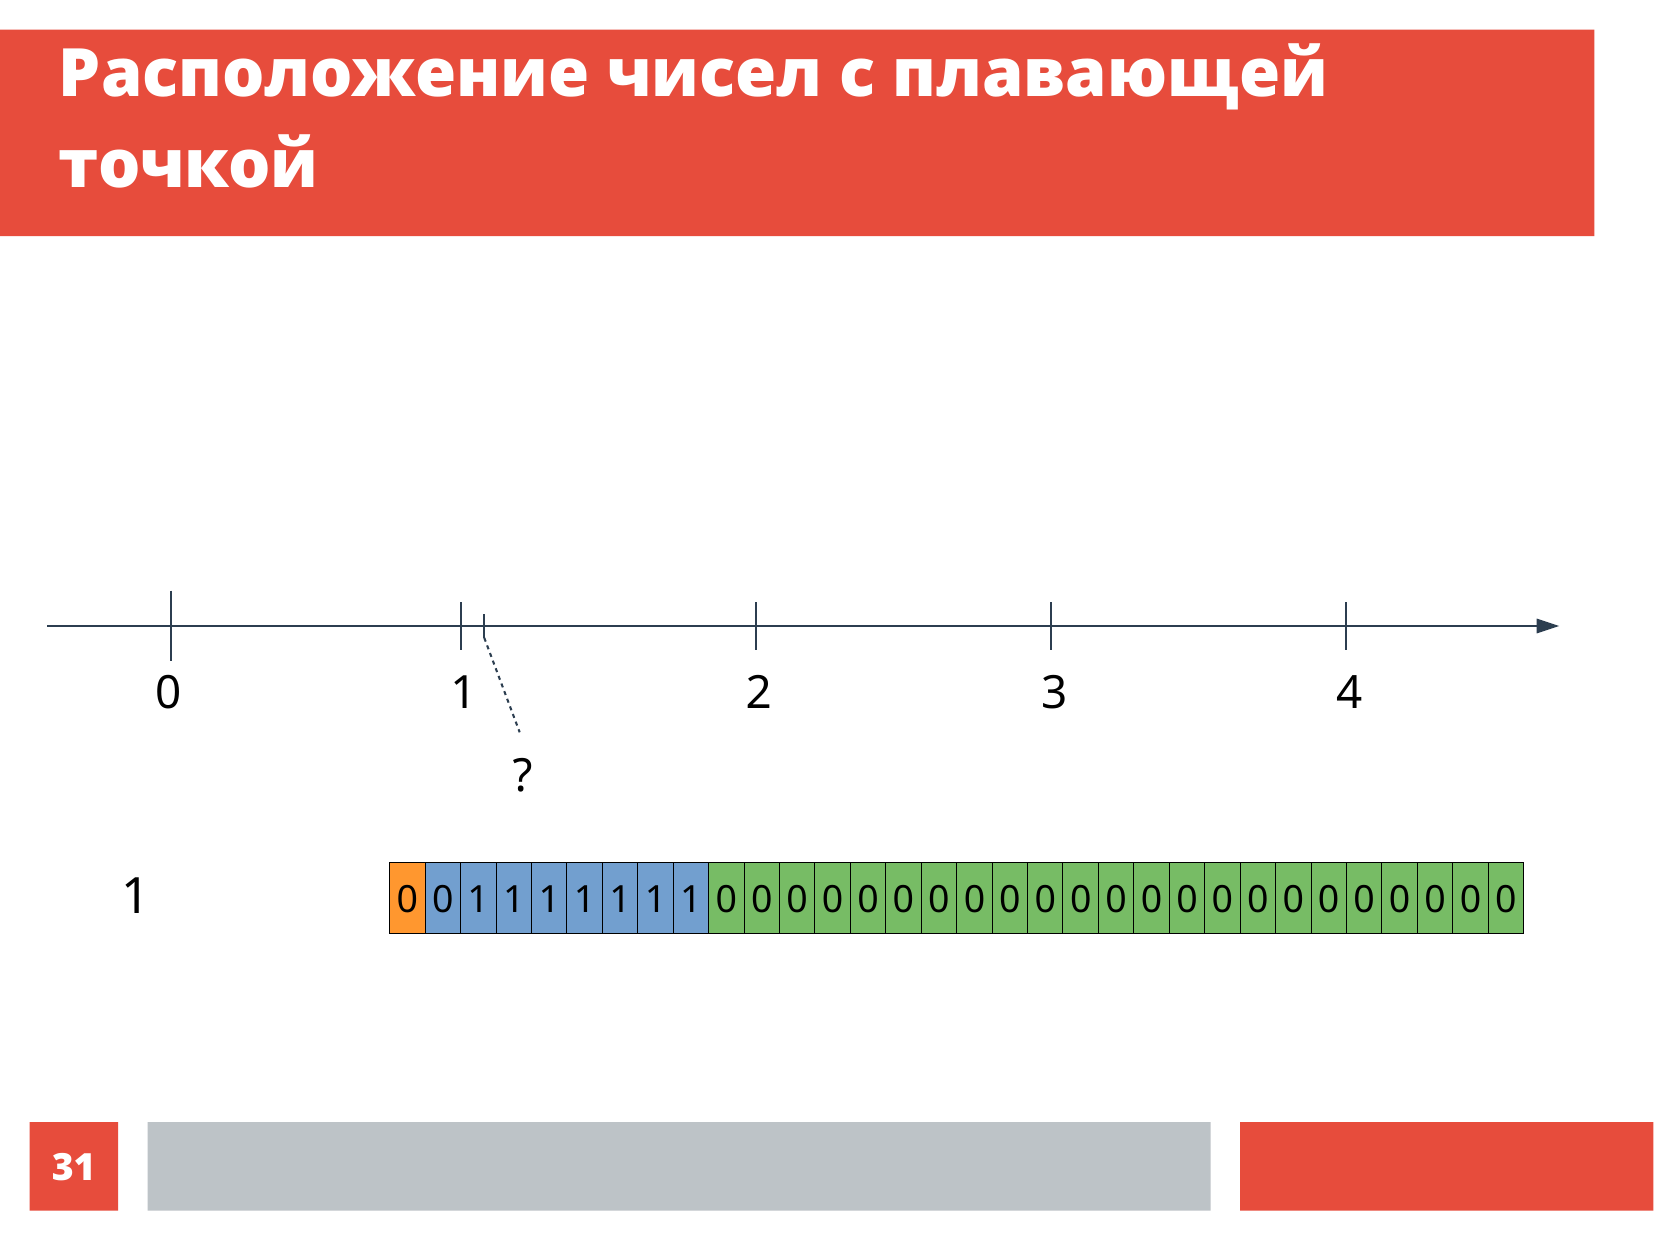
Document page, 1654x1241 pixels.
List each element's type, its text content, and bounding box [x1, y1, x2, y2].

text_box 0 [1452, 862, 1488, 934]
text_box 0 [1027, 862, 1062, 934]
text_box 1 [437, 661, 491, 721]
text_box 0 [814, 862, 850, 934]
text_box 1 [460, 862, 496, 934]
text_box 0 [1488, 862, 1524, 934]
text_box 0 [389, 862, 426, 934]
text_box 0 [141, 661, 195, 721]
text_box 0 [850, 862, 885, 934]
text_box 0 [1417, 862, 1452, 934]
text_box 0 [1240, 862, 1275, 934]
text_box 1 [566, 862, 602, 934]
text_box 0 [1346, 862, 1381, 934]
text_box 0 [1275, 862, 1311, 934]
text_box 1 [602, 862, 637, 934]
text_box 0 [1133, 862, 1169, 934]
text_box 0 [1098, 862, 1133, 934]
text_box 1 [496, 862, 531, 934]
text_box 0 [992, 862, 1027, 934]
text_box 1 [673, 862, 709, 934]
text_box 2 [732, 661, 786, 721]
title Расположение чисел с плавающей точкой [59, 59, 1595, 207]
text_box 1 [531, 862, 566, 934]
text_box 0 [744, 862, 779, 934]
text_box ? [496, 744, 550, 804]
text_box 4 [1322, 661, 1376, 721]
text_box 0 [1381, 862, 1417, 934]
text_box 3 [1027, 661, 1081, 721]
text_box 0 [426, 862, 460, 934]
text_box 1 [637, 862, 673, 934]
text_box 0 [779, 862, 814, 934]
text_box 0 [885, 862, 921, 934]
text_box 0 [1062, 862, 1098, 934]
text_box 0 [956, 862, 992, 934]
text_box 0 [709, 862, 744, 934]
text_box 0 [1169, 862, 1204, 934]
text_box 0 [1311, 862, 1346, 934]
text_box 0 [1204, 862, 1240, 934]
text_box 0 [921, 862, 956, 934]
text_box 1 [106, 862, 390, 928]
